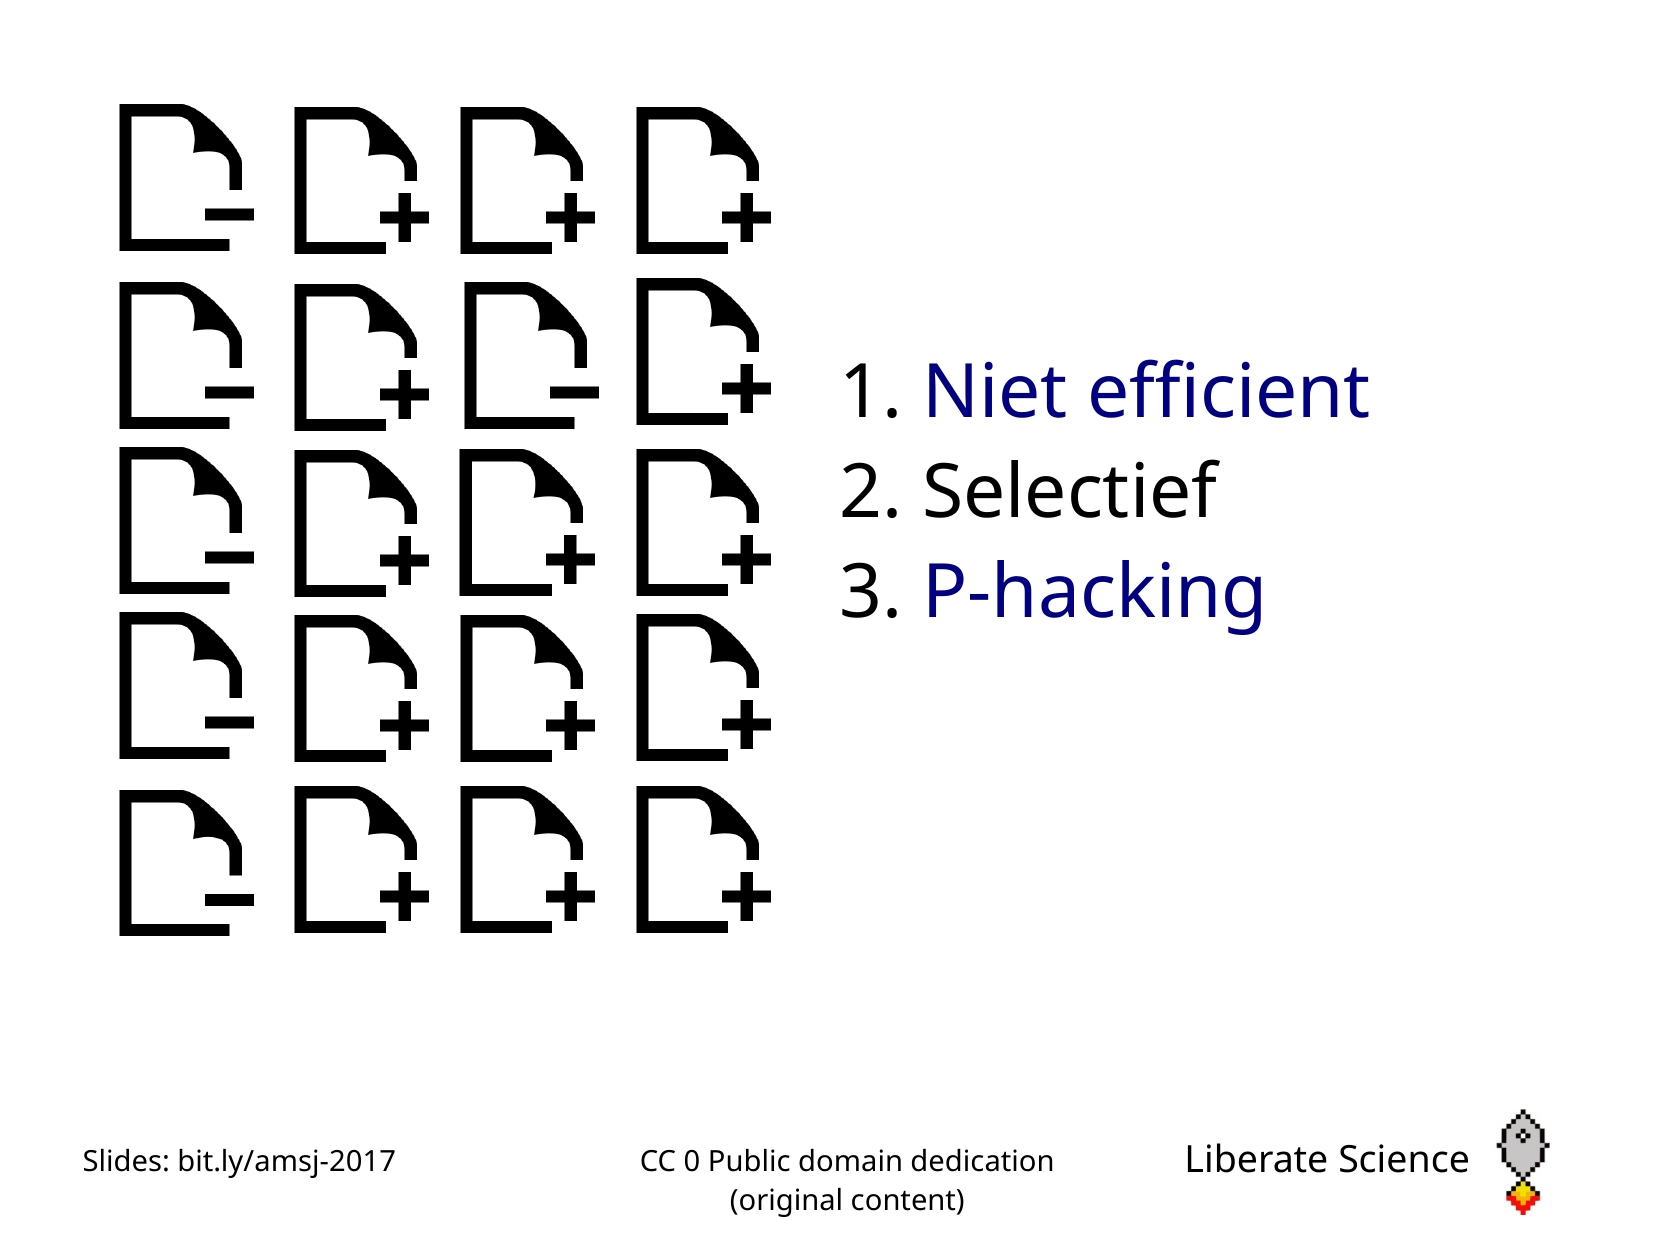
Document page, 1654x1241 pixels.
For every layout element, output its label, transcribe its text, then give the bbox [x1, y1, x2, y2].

picture [288, 450, 435, 597]
picture [454, 786, 601, 933]
picture [454, 615, 601, 762]
picture [288, 786, 435, 933]
picture [453, 449, 601, 597]
picture [113, 612, 260, 759]
picture [1470, 1109, 1576, 1215]
picture [113, 447, 260, 594]
picture [630, 278, 777, 425]
picture [288, 615, 435, 762]
picture [630, 614, 777, 762]
picture [458, 282, 605, 429]
picture [630, 449, 777, 596]
picture [630, 107, 777, 254]
text_box 1. Niet efficient [825, 329, 1606, 435]
picture [288, 284, 435, 431]
picture [454, 107, 601, 254]
picture [113, 104, 260, 251]
picture [113, 282, 260, 429]
picture [113, 790, 260, 937]
picture [630, 786, 777, 933]
picture [288, 107, 435, 254]
text_box 2. Selectief [825, 435, 1606, 530]
text_box 3. P-hacking [825, 530, 1606, 635]
